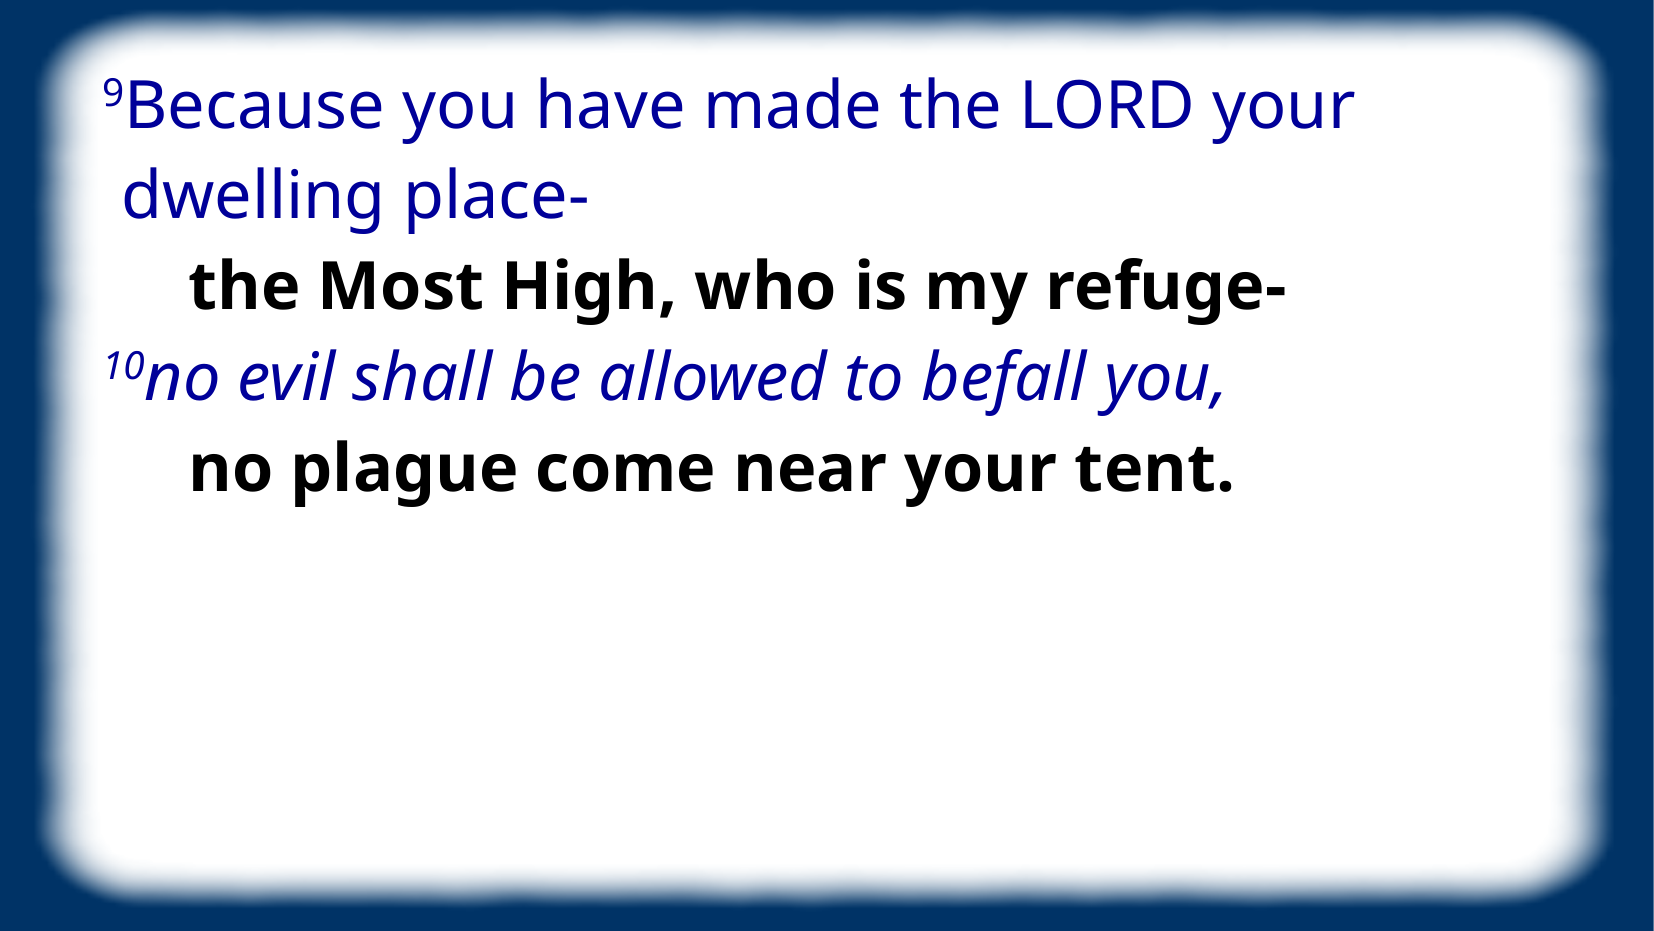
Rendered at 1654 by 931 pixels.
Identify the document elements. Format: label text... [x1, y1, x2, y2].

text_box 9Because you have made the LORD your dwelling place- the Most High, who is my refuge- 10no evil shall be allowed to befall you, no plague come near your tent. [87, 49, 1558, 515]
picture [0, 0, 1654, 931]
